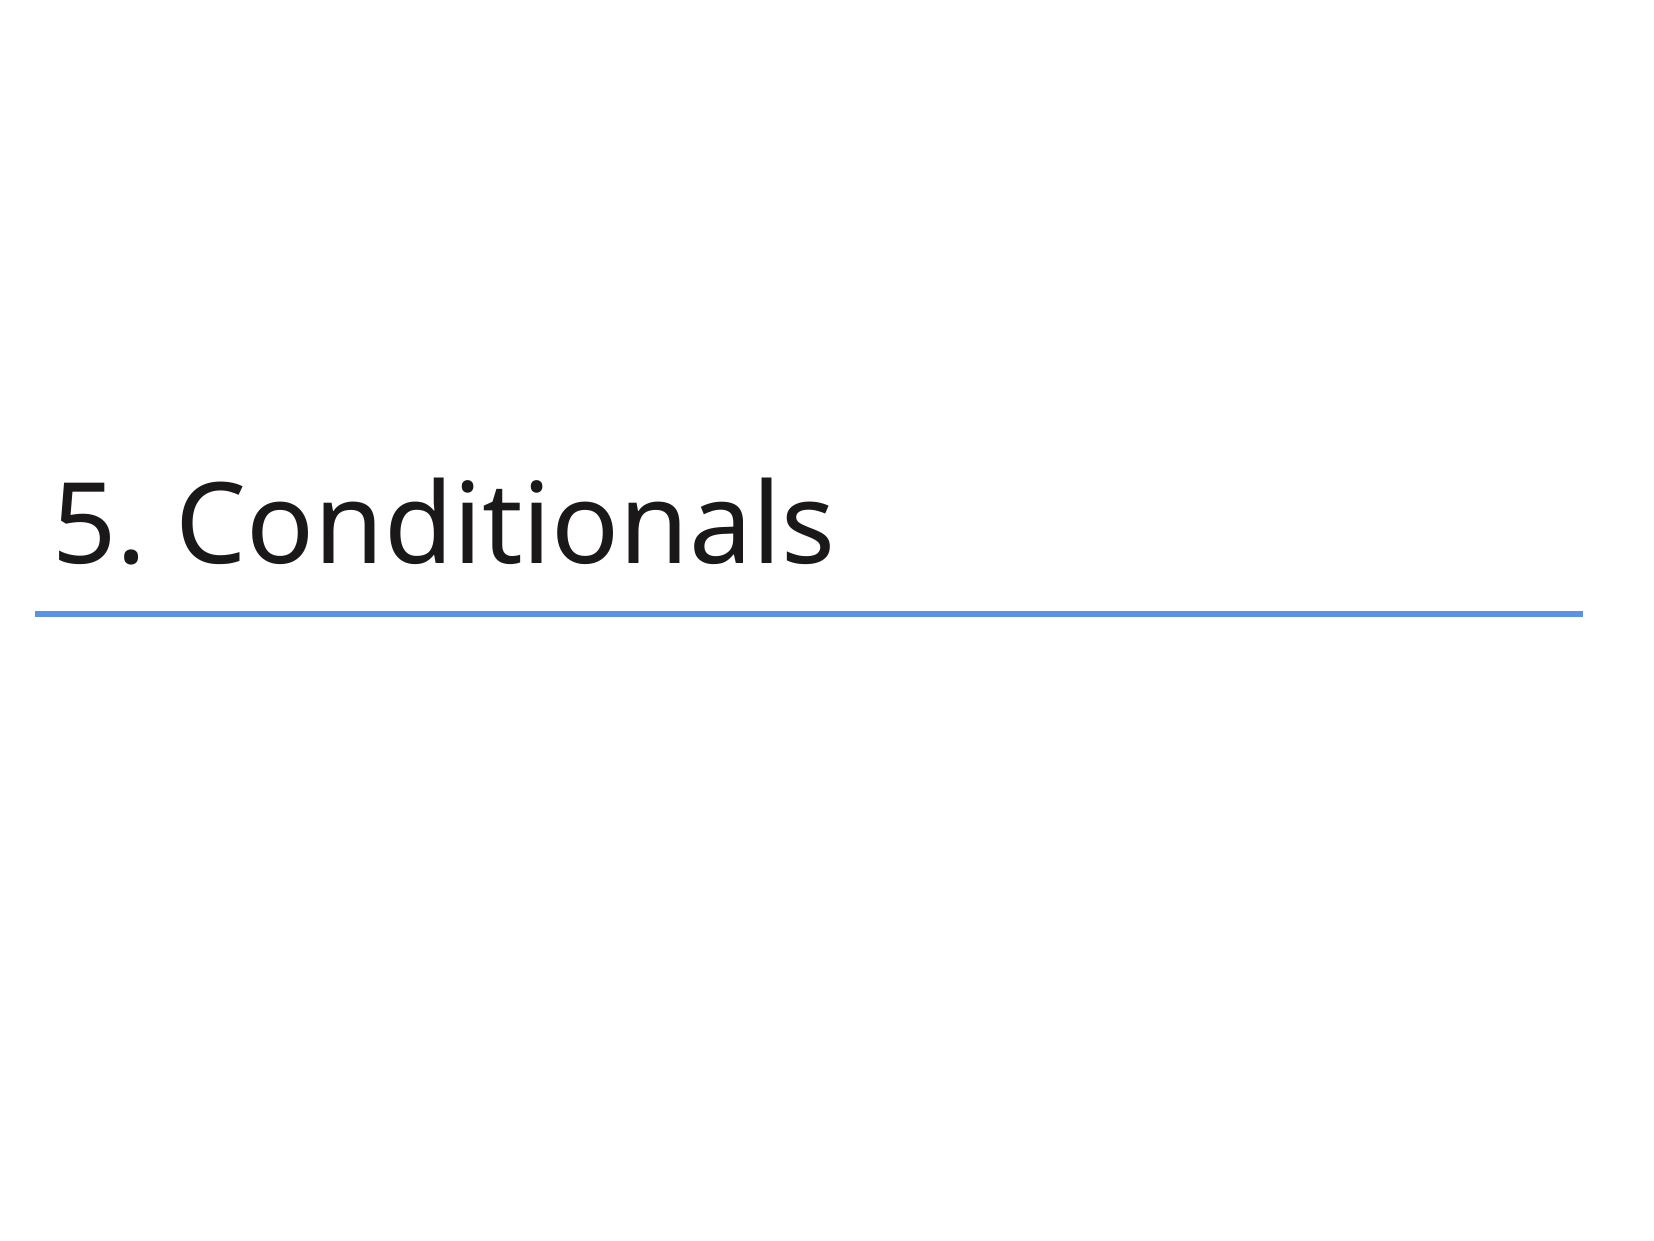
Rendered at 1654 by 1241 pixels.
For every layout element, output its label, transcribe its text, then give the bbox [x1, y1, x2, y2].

text_box 5. Conditionals [37, 435, 744, 580]
